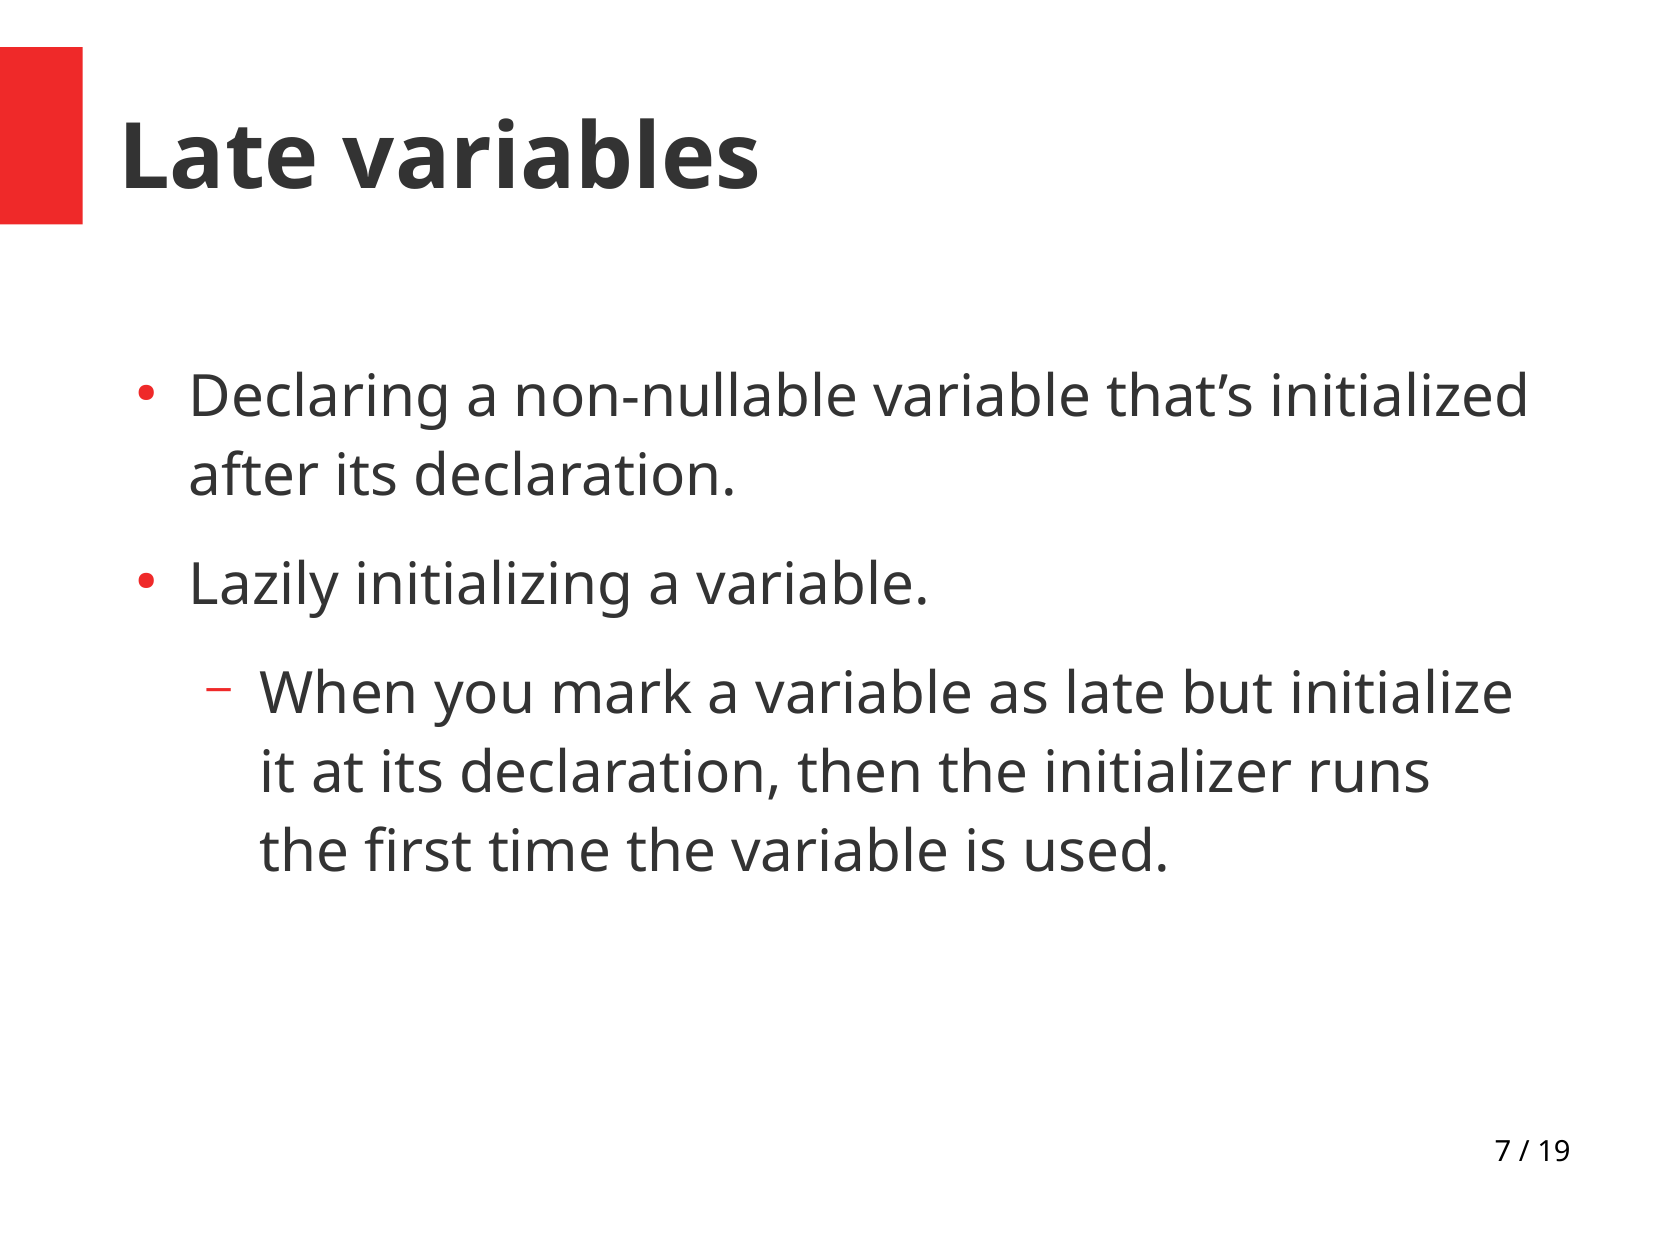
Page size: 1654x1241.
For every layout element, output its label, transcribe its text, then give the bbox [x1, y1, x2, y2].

list Declaring a non-nullable variable that’s initialized after its declaration. Lazily initializing a variable. When you mark a variable as late but initialize it at its declaration, then the initializer runs the first time the variable is used. [118, 354, 1536, 1074]
title Late variables [118, 49, 1571, 257]
